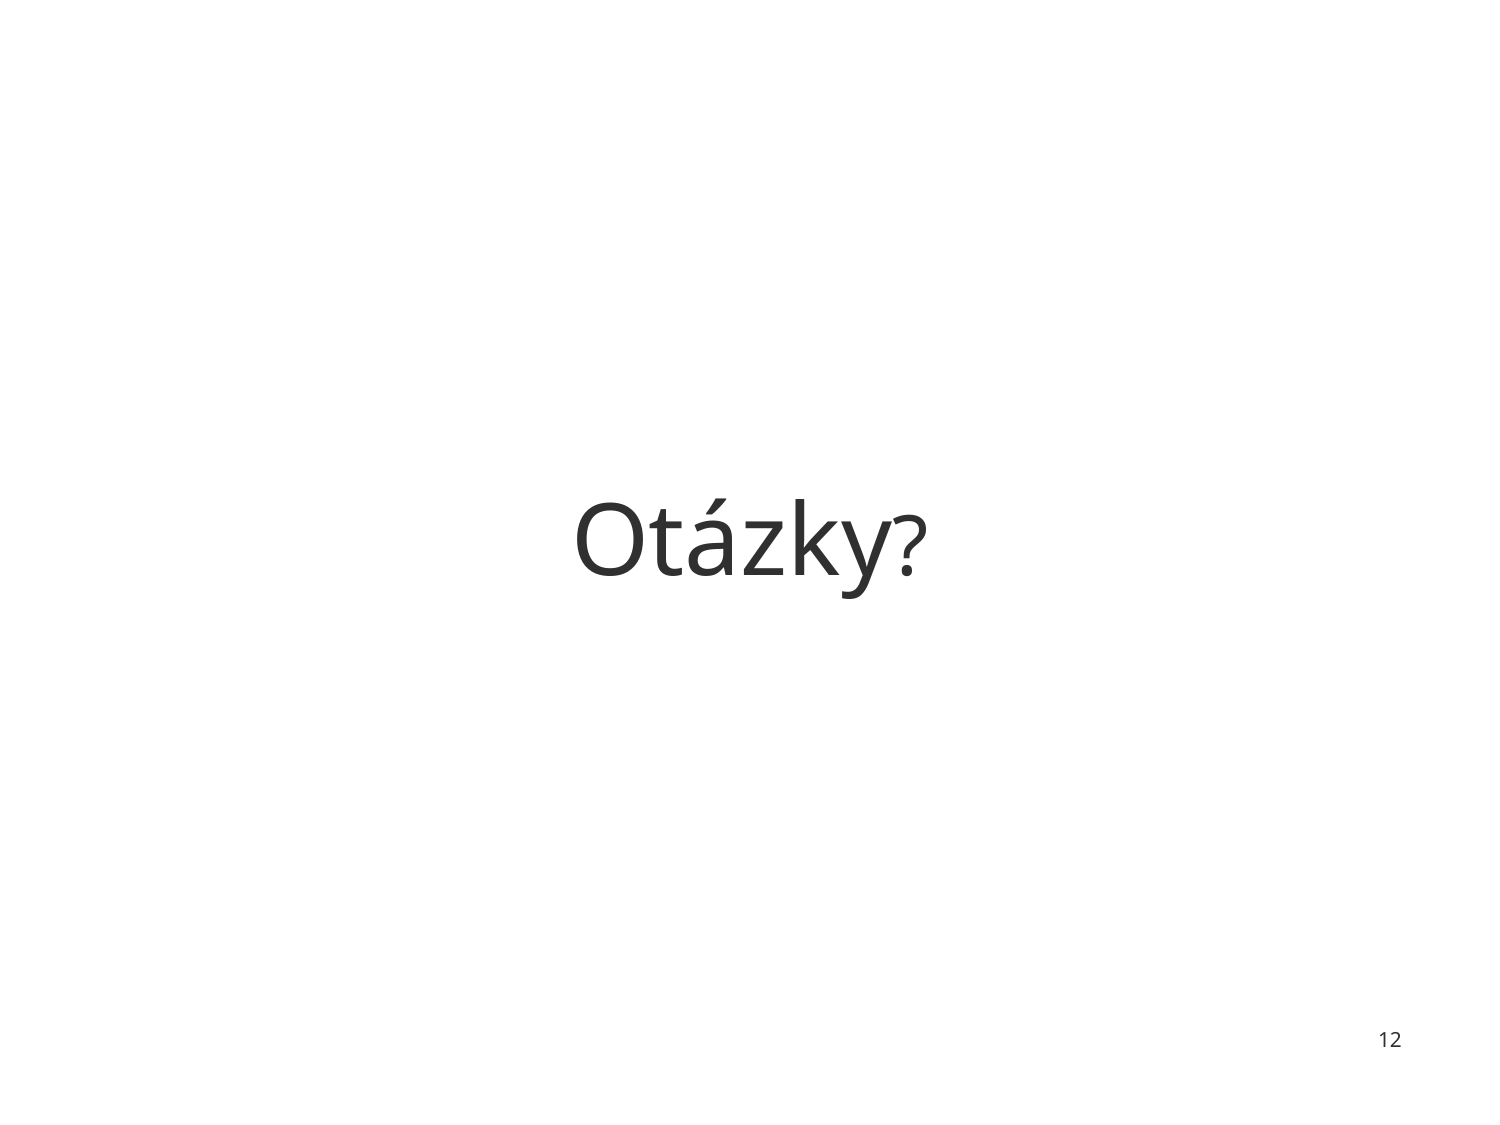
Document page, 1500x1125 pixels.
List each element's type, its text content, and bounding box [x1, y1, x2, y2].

slide_number <číslo> [1343, 1010, 1417, 1071]
text_box Otázky? [0, 468, 1500, 603]
